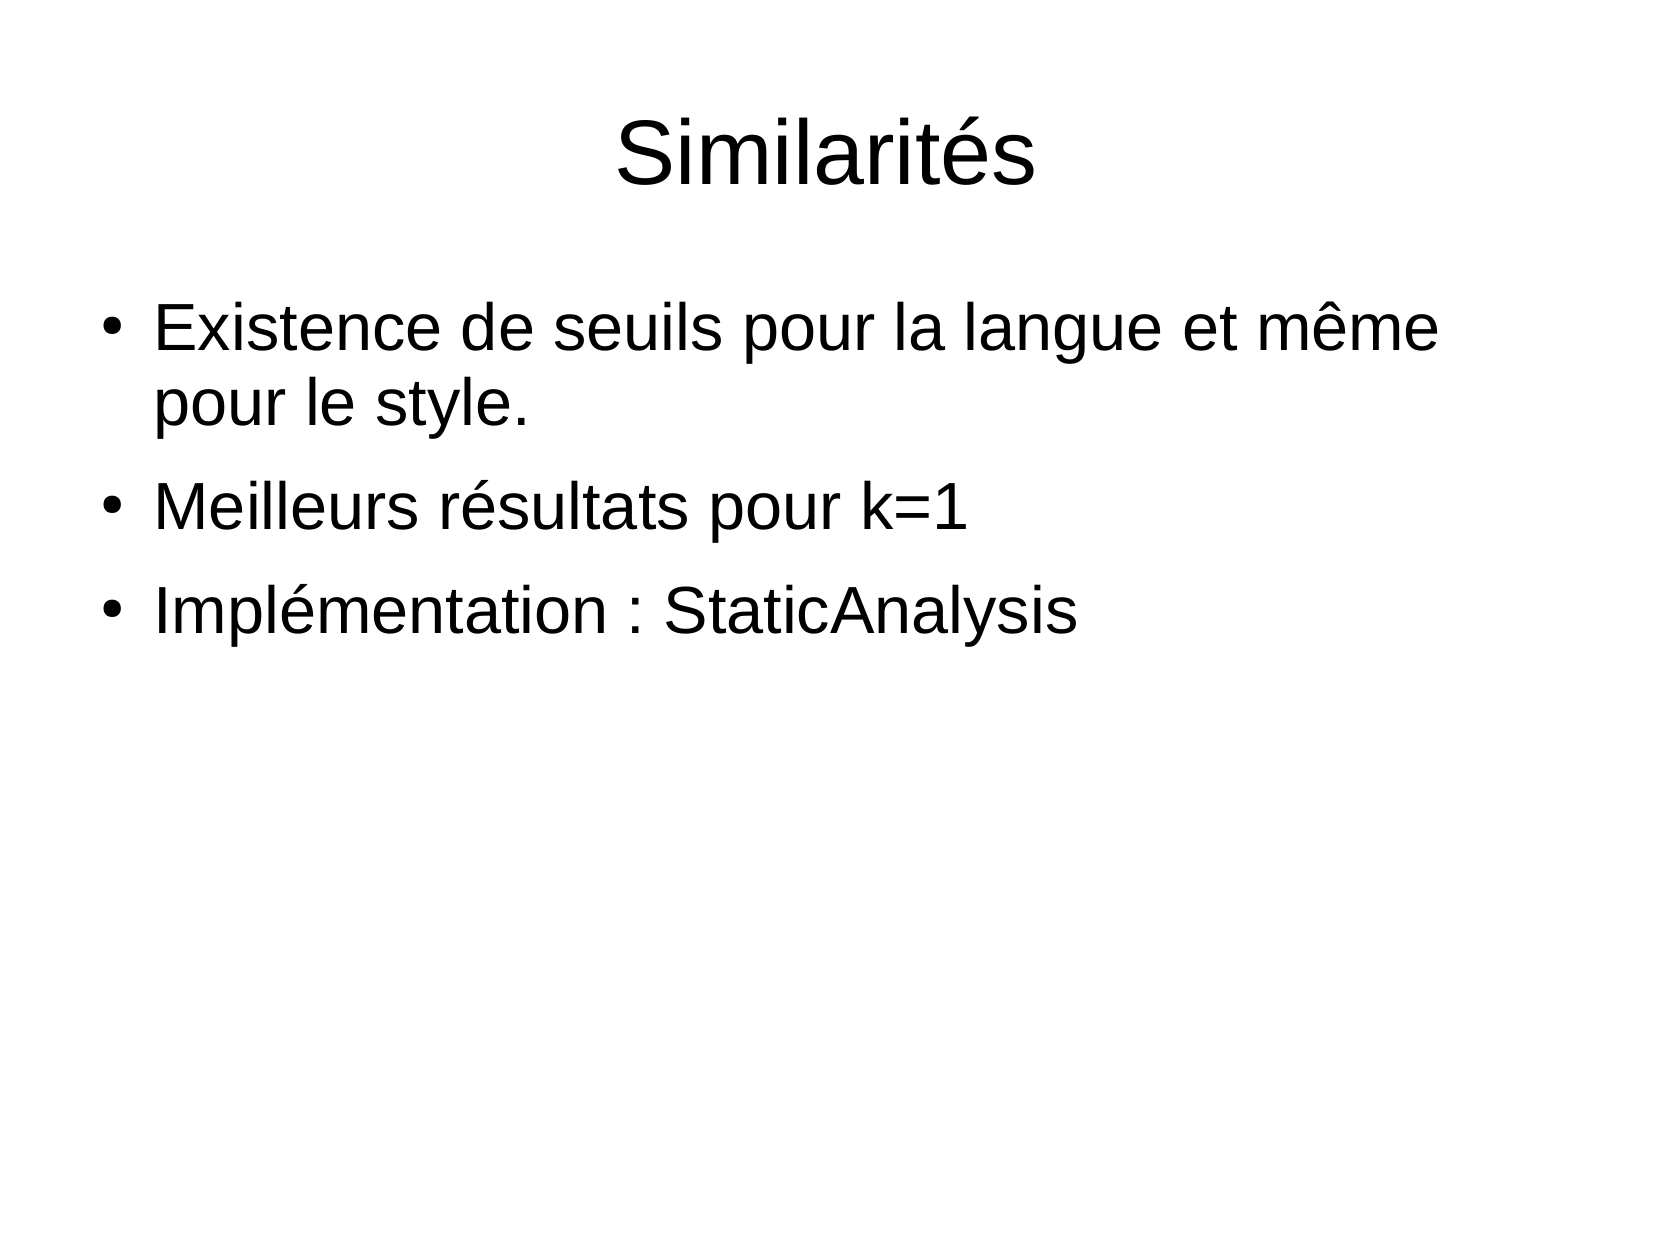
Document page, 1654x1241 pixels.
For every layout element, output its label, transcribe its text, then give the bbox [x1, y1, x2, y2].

title Similarités [82, 49, 1571, 257]
list Existence de seuils pour la langue et même pour le style. Meilleurs résultats pour k=1 Implémentation : StaticAnalysis [82, 290, 1538, 1010]
